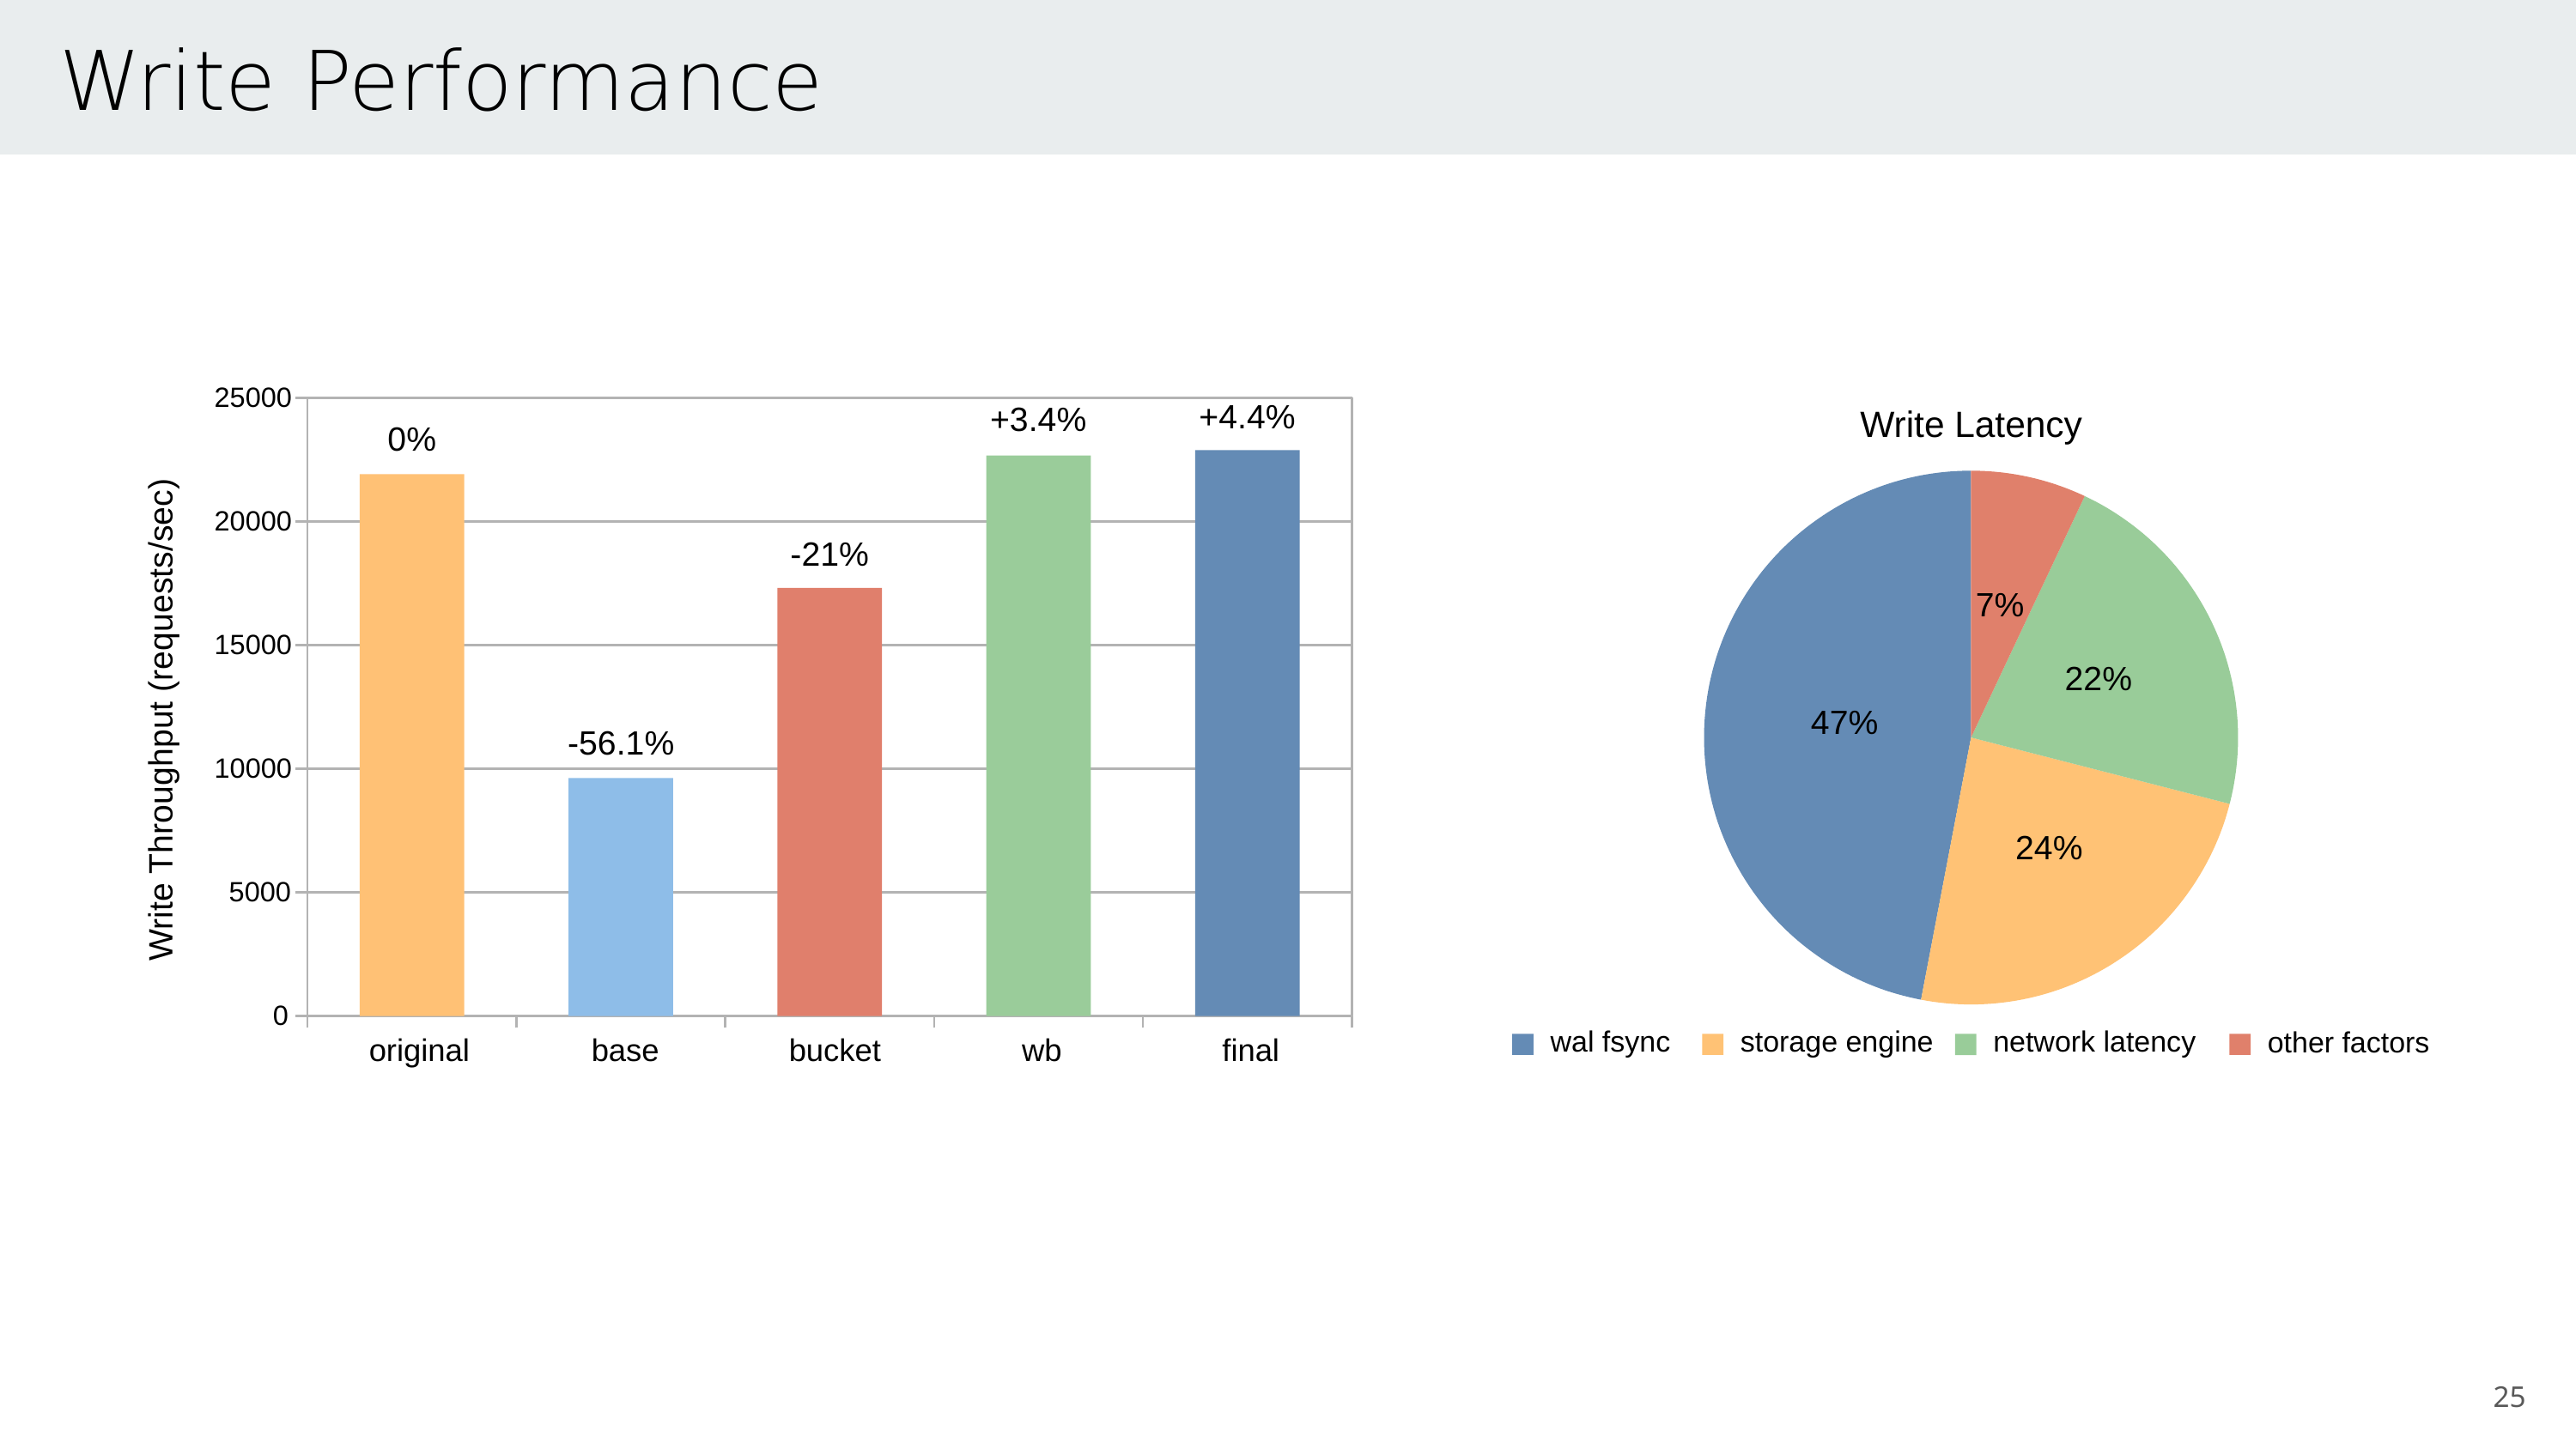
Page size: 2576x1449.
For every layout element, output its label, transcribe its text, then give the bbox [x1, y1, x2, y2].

picture [108, 367, 1378, 1082]
title Write Performance [59, 6, 2226, 158]
picture [1492, 367, 2452, 1082]
